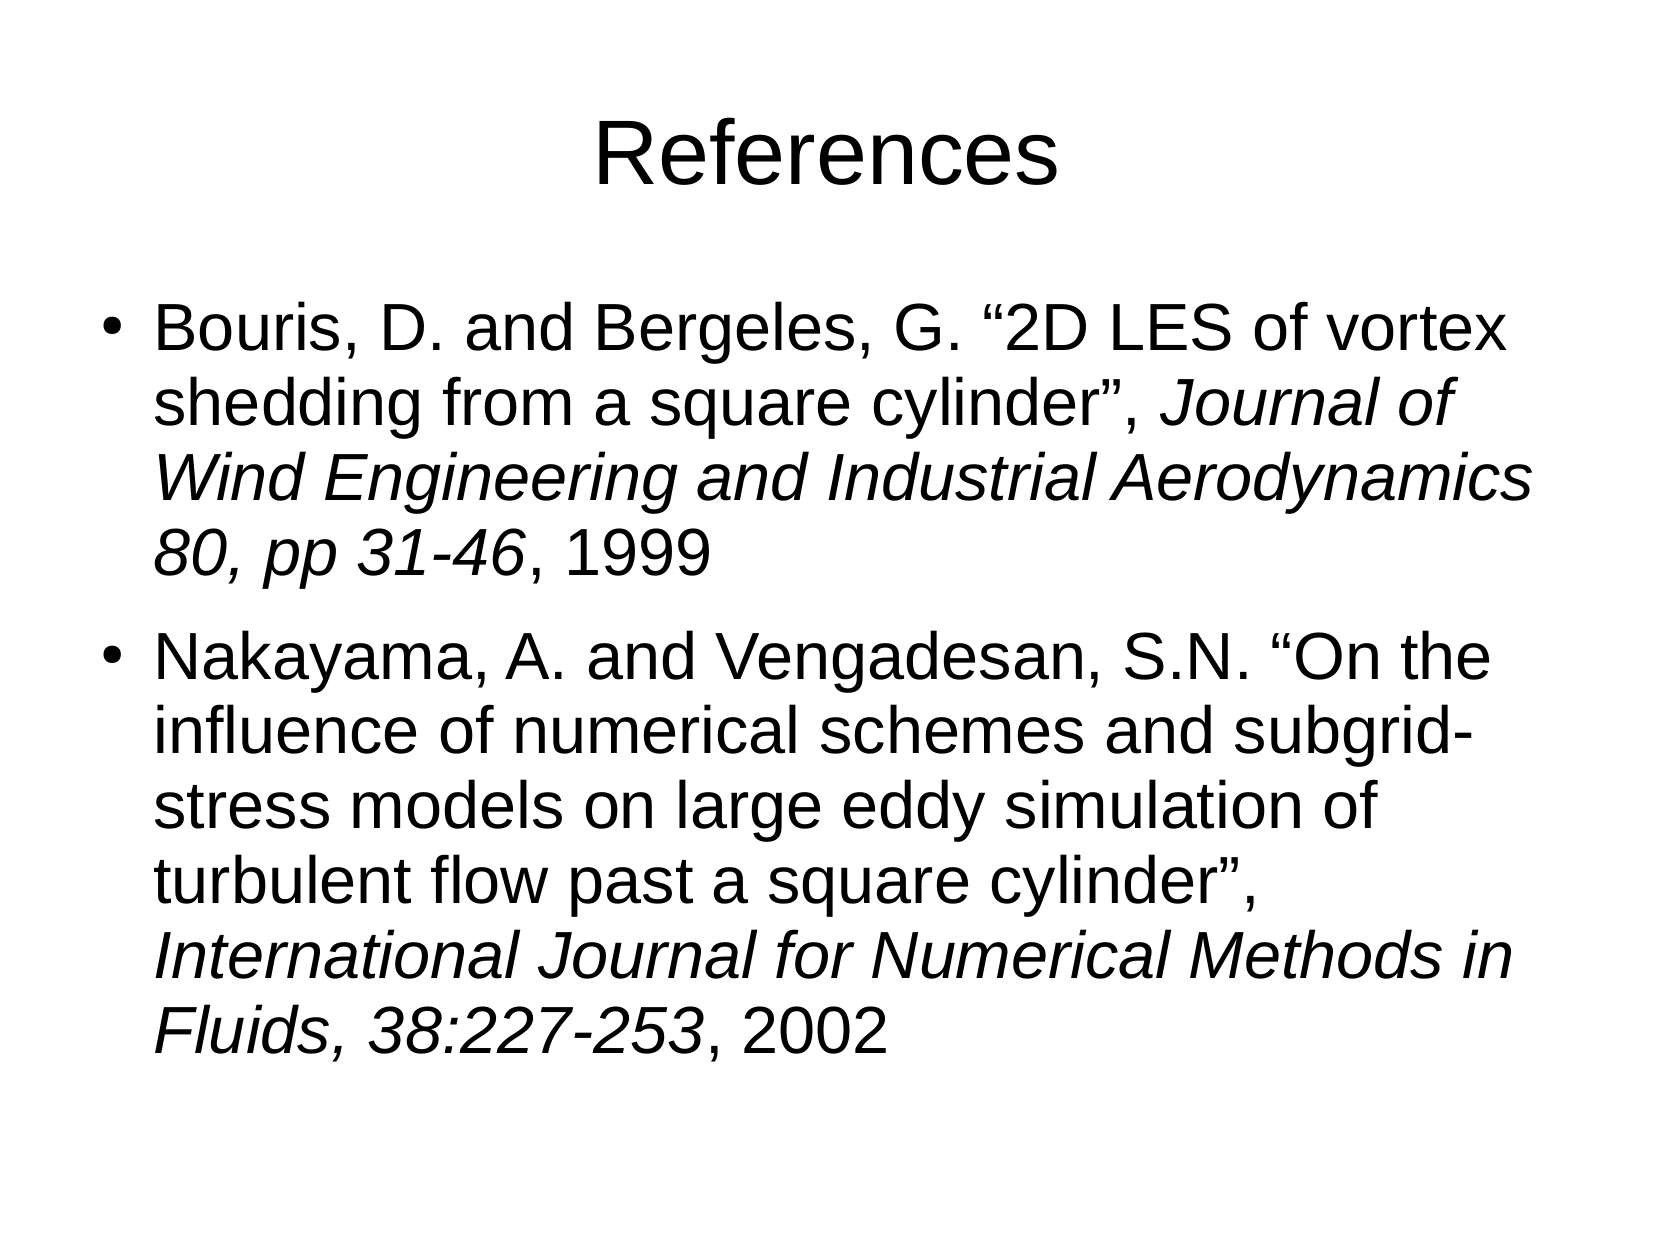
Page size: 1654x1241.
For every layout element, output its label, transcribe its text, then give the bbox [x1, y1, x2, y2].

title References [82, 56, 1571, 250]
list Bouris, D. and Bergeles, G. “2D LES of vortex shedding from a square cylinder”, Journal of Wind Engineering and Industrial Aerodynamics 80, pp 31-46, 1999 Nakayama, A. and Vengadesan, S.N. “On the influence of numerical schemes and subgrid-stress models on large eddy simulation of turbulent flow past a square cylinder”, International Journal for Numerical Methods in Fluids, 38:227-253, 2002 [82, 290, 1571, 1109]
